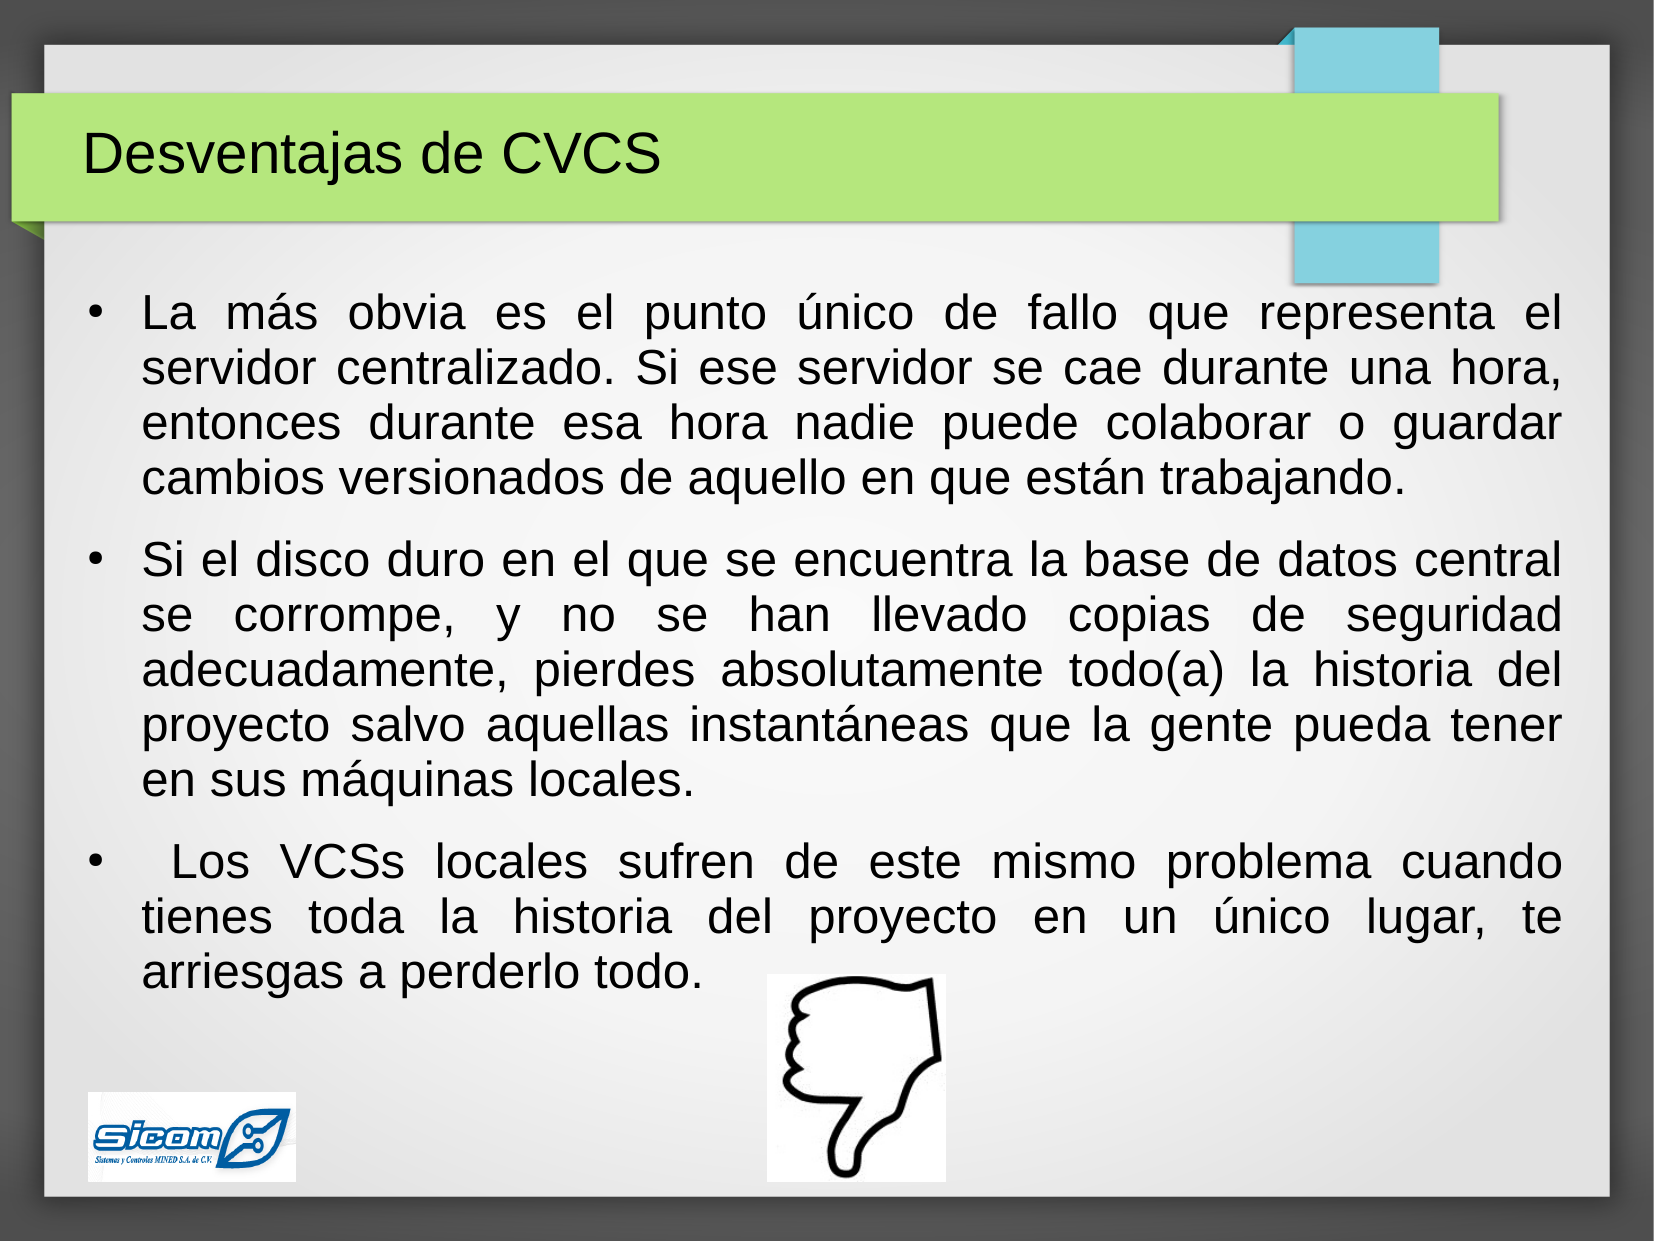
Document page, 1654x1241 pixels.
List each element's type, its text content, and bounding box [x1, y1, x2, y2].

list La más obvia es el punto único de fallo que representa el servidor centralizado. Si ese servidor se cae durante una hora, entonces durante esa hora nadie puede colaborar o guardar cambios versionados de aquello en que están trabajando. Si el disco duro en el que se encuentra la base de datos central se corrompe, y no se han llevado copias de seguridad adecuadamente, pierdes absolutamente todo(a) la historia del proyecto salvo aquellas instantáneas que la gente pueda tener en sus máquinas locales. Los VCSs locales sufren de este mismo problema cuando tienes toda la historia del proyecto en un único lugar, te arriesgas a perderlo todo. [76, 284, 1565, 1004]
title Desventajas de CVCS [82, 94, 1264, 213]
picture [0, 0, 1654, 1241]
